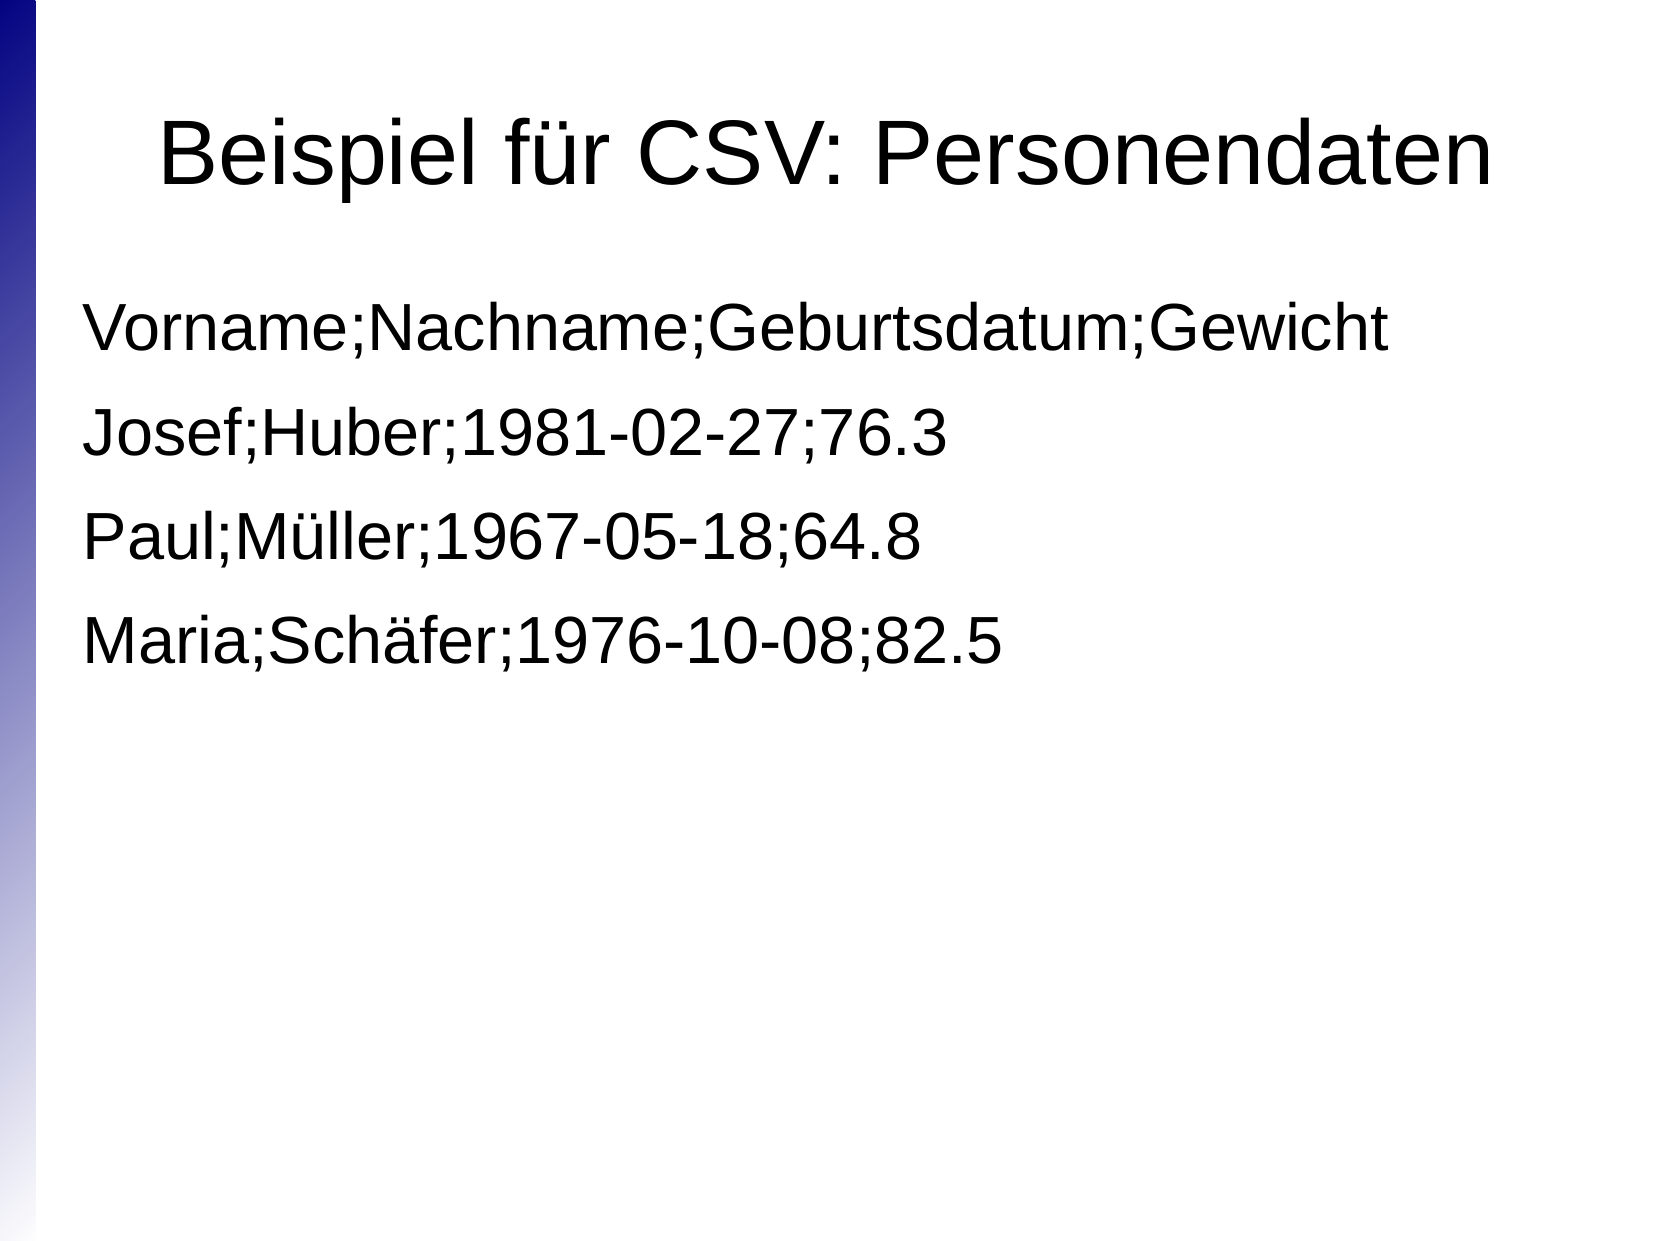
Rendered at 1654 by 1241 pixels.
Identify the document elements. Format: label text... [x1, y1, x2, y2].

title Beispiel für CSV: Personendaten [82, 49, 1571, 257]
list Vorname;Nachname;Geburtsdatum;Gewicht Josef;Huber;1981-02-27;76.3 Paul;Müller;1967-05-18;64.8 Maria;Schäfer;1976-10-08;82.5 [82, 290, 1571, 1109]
